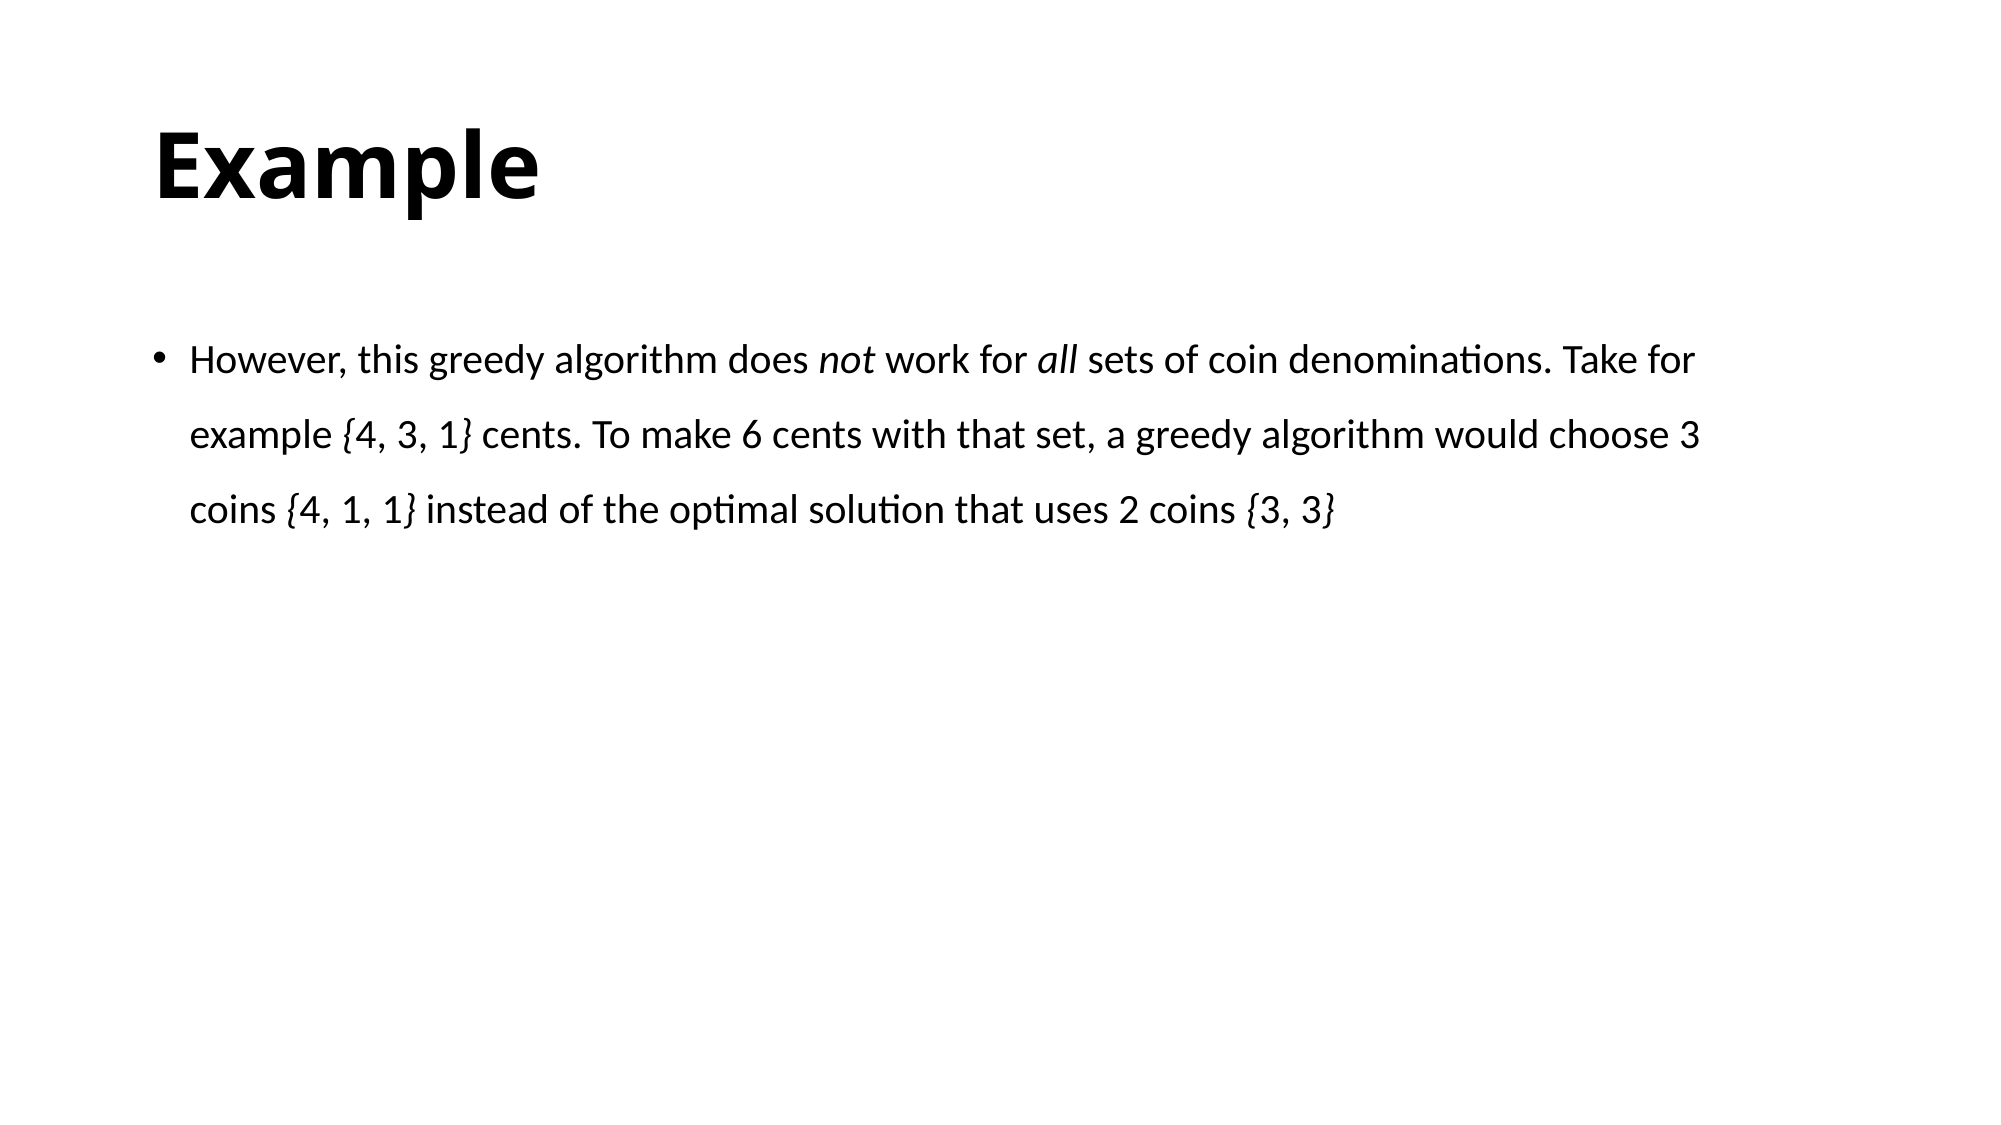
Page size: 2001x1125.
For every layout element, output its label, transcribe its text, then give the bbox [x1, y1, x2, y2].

text_box However, this greedy algorithm does not work for all sets of coin denominations. Take for example {4, 3, 1} cents. To make 6 cents with that set, a greedy algorithm would choose 3 coins {4, 1, 1} instead of the optimal solution that uses 2 coins {3, 3} [137, 299, 1863, 1014]
text_box Example [137, 59, 1863, 278]
